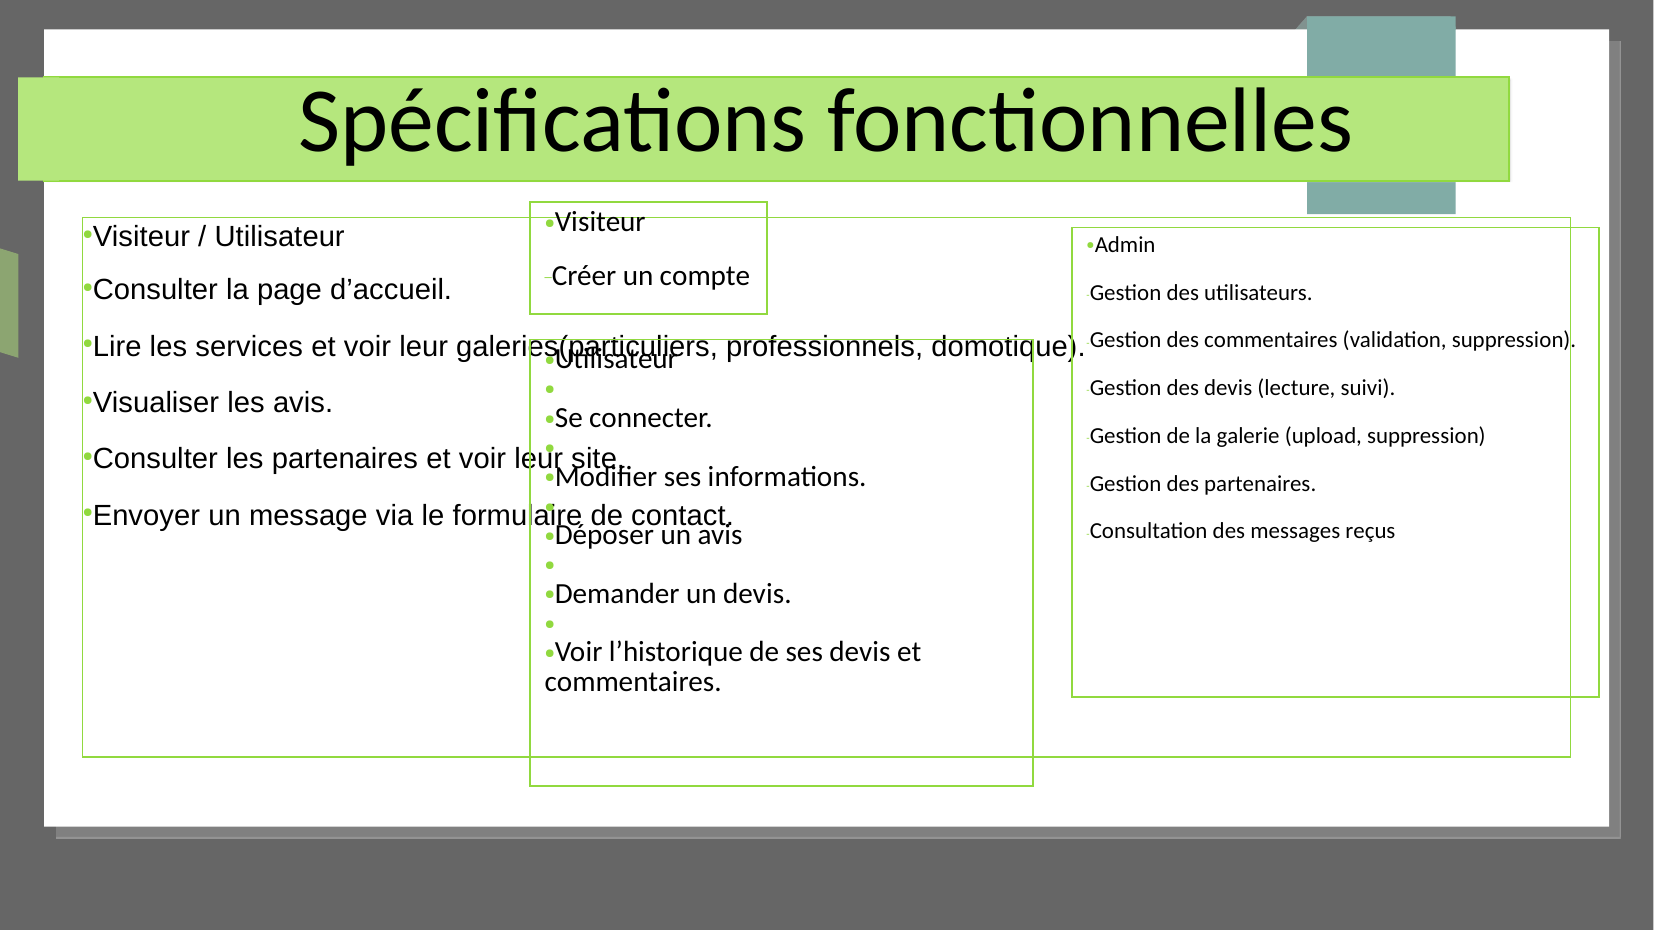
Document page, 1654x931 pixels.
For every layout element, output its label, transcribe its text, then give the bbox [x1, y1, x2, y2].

text_box Visiteur Créer un compte [529, 202, 768, 315]
text_box Utilisateur Se connecter. Modifier ses informations. Déposer un avis Demander un devis. Voir l’historique de ses devis et commentaires. [529, 339, 1033, 786]
title Spécifications fonctionnelles [82, 37, 1571, 193]
list Visiteur / Utilisateur Consulter la page d’accueil. Lire les services et voir leur galeries(particuliers, professionnels, domotique). Visualiser les avis. Consulter les partenaires et voir leur site. Envoyer un message via le formulaire de contact. [82, 217, 1571, 757]
text_box Admin Gestion des utilisateurs. Gestion des commentaires (validation, suppression). Gestion des devis (lecture, suivi). Gestion de la galerie (upload, suppression) Gestion des partenaires. Consultation des messages reçus [1071, 227, 1599, 697]
